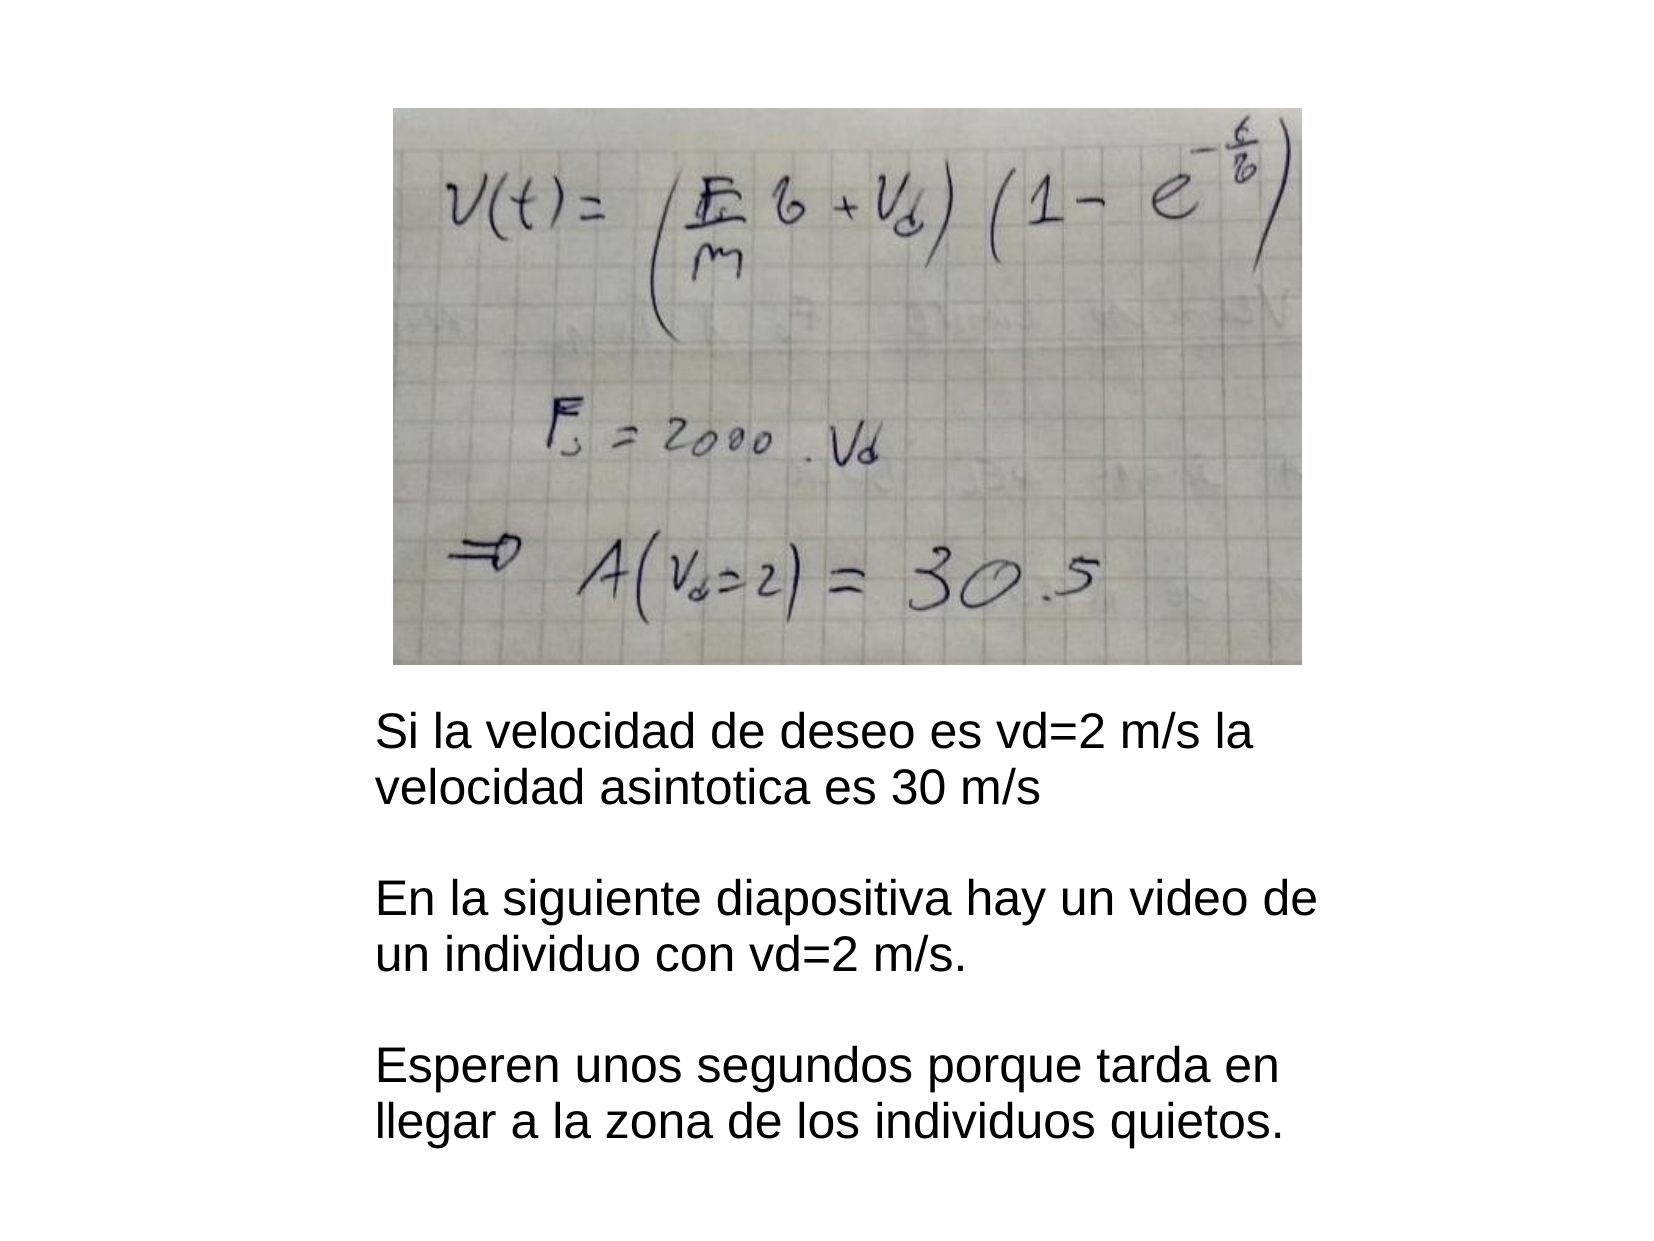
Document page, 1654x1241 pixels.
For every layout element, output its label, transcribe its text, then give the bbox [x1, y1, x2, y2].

picture [393, 108, 1302, 665]
text_box Si la velocidad de deseo es vd=2 m/s la velocidad asintotica es 30 m/s En la siguiente diapositiva hay un video de un individuo con vd=2 m/s. Esperen unos segundos porque tarda en llegar a la zona de los individuos quietos. [360, 695, 1396, 1241]
